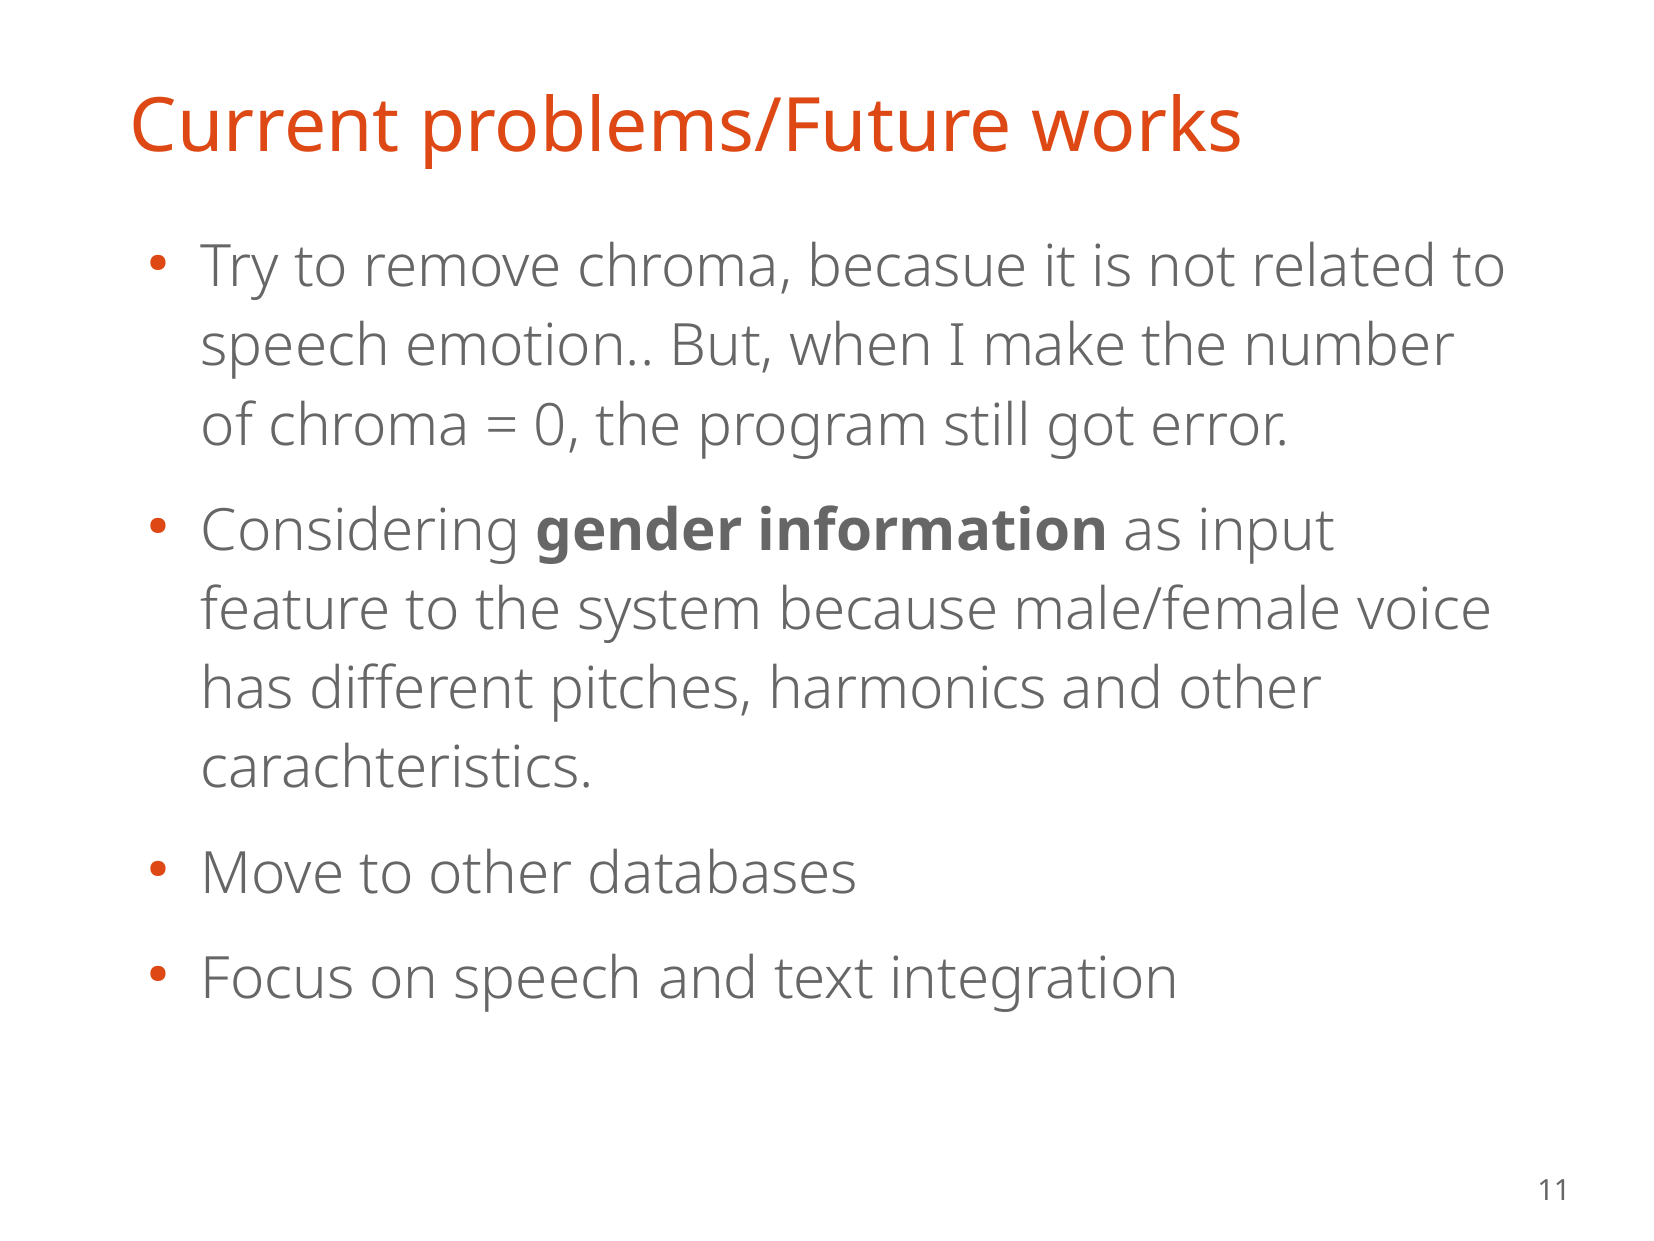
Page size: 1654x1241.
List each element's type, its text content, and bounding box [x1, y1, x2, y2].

title Current problems/Future works [129, 59, 1518, 186]
list Try to remove chroma, becasue it is not related to speech emotion.. But, when I make the number of chroma = 0, the program still got error. Considering gender information as input feature to the system because male/female voice has different pitches, harmonics and other carachteristics. Move to other databases Focus on speech and text integration [129, 224, 1518, 1099]
